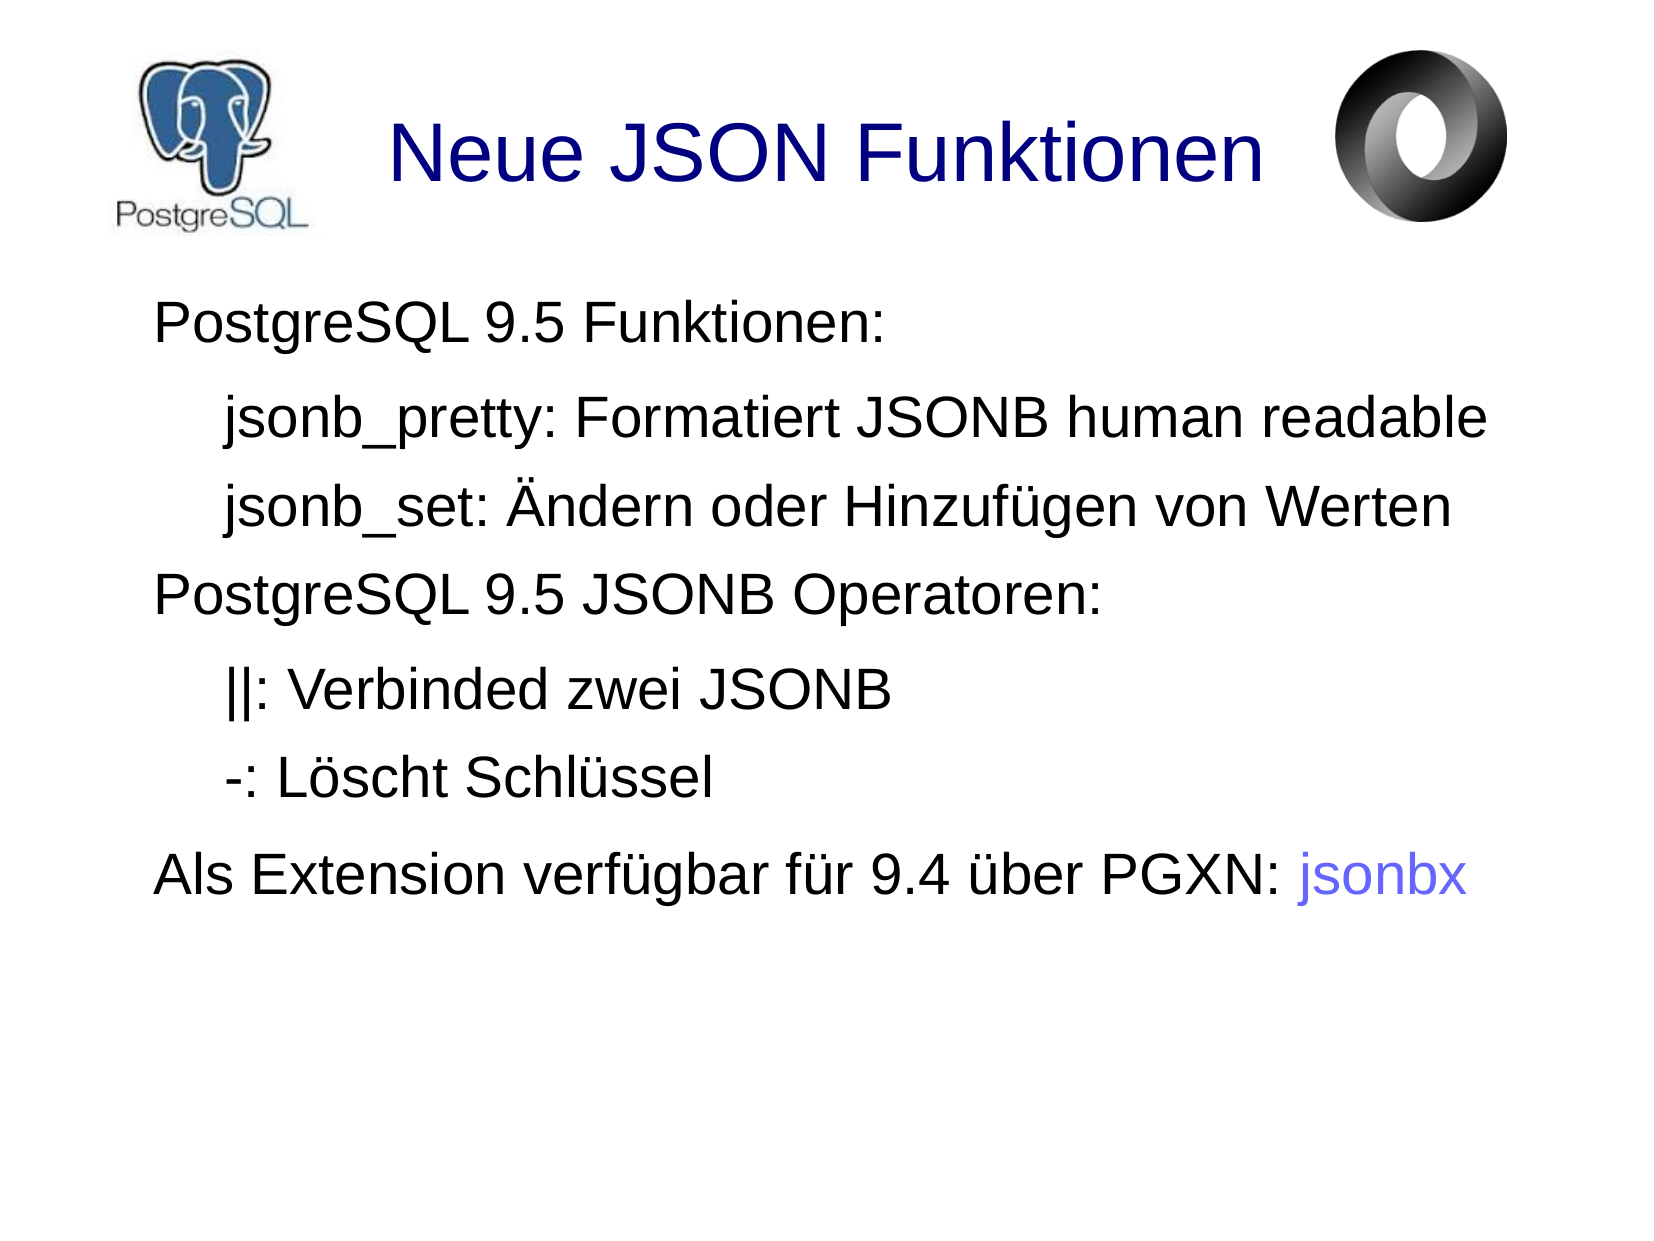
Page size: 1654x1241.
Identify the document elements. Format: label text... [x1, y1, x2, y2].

picture [58, 50, 356, 237]
picture [1335, 50, 1507, 222]
title Neue JSON Funktionen [82, 49, 1571, 257]
list PostgreSQL 9.5 Funktionen: jsonb_pretty: Formatiert JSONB human readable jsonb_set: Ändern oder Hinzufügen von Werten PostgreSQL 9.5 JSONB Operatoren: ||: Verbinded zwei JSONB -: Löscht Schlüssel Als Extension verfügbar für 9.4 über PGXN: jsonbx [82, 290, 1538, 1010]
